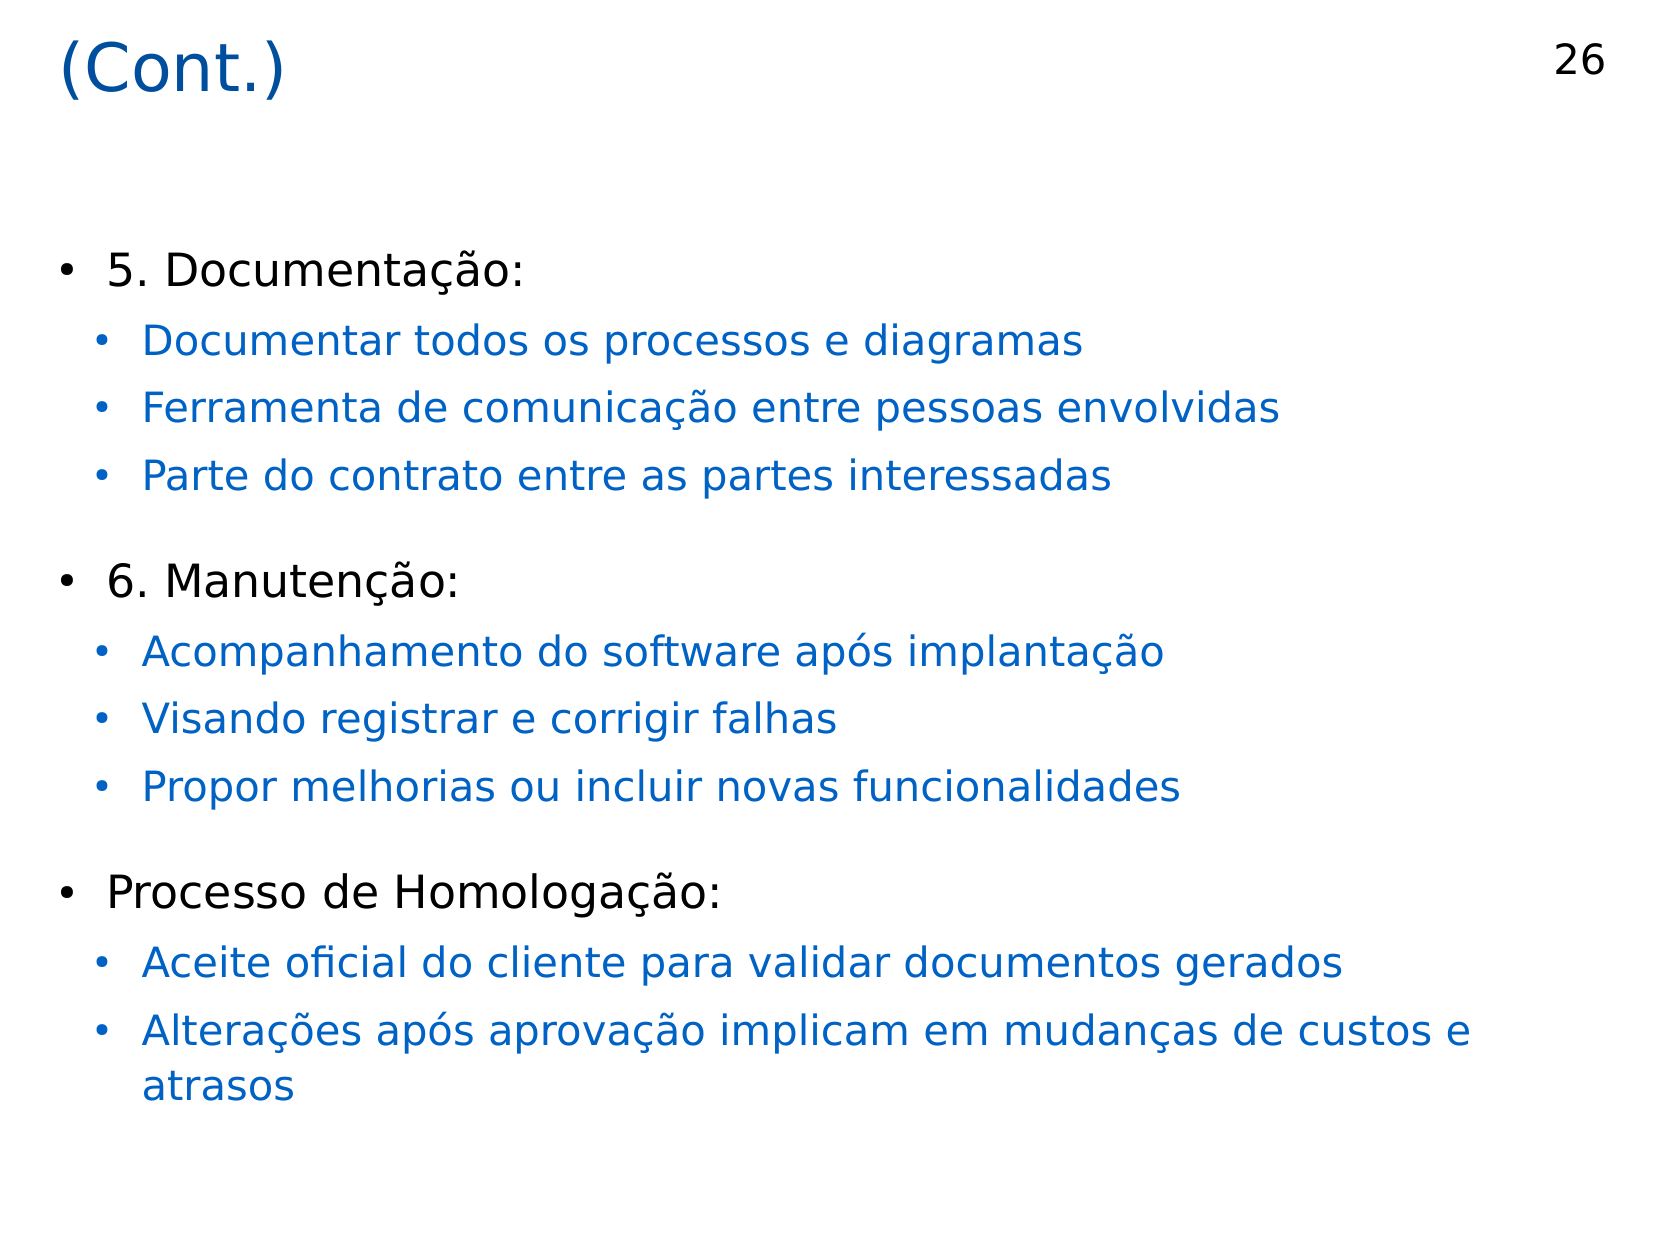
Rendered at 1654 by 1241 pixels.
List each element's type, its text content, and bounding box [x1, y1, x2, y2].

list 5. Documentação: Documentar todos os processos e diagramas Ferramenta de comunicação entre pessoas envolvidas Parte do contrato entre as partes interessadas 6. Manutenção: Acompanhamento do software após implantação Visando registrar e corrigir falhas Propor melhorias ou incluir novas funcionalidades Processo de Homologação: Aceite oficial do cliente para validar documentos gerados Alterações após aprovação implicam em mudanças de custos e atrasos [59, 236, 1595, 1211]
title (Cont.) [59, 29, 1506, 148]
